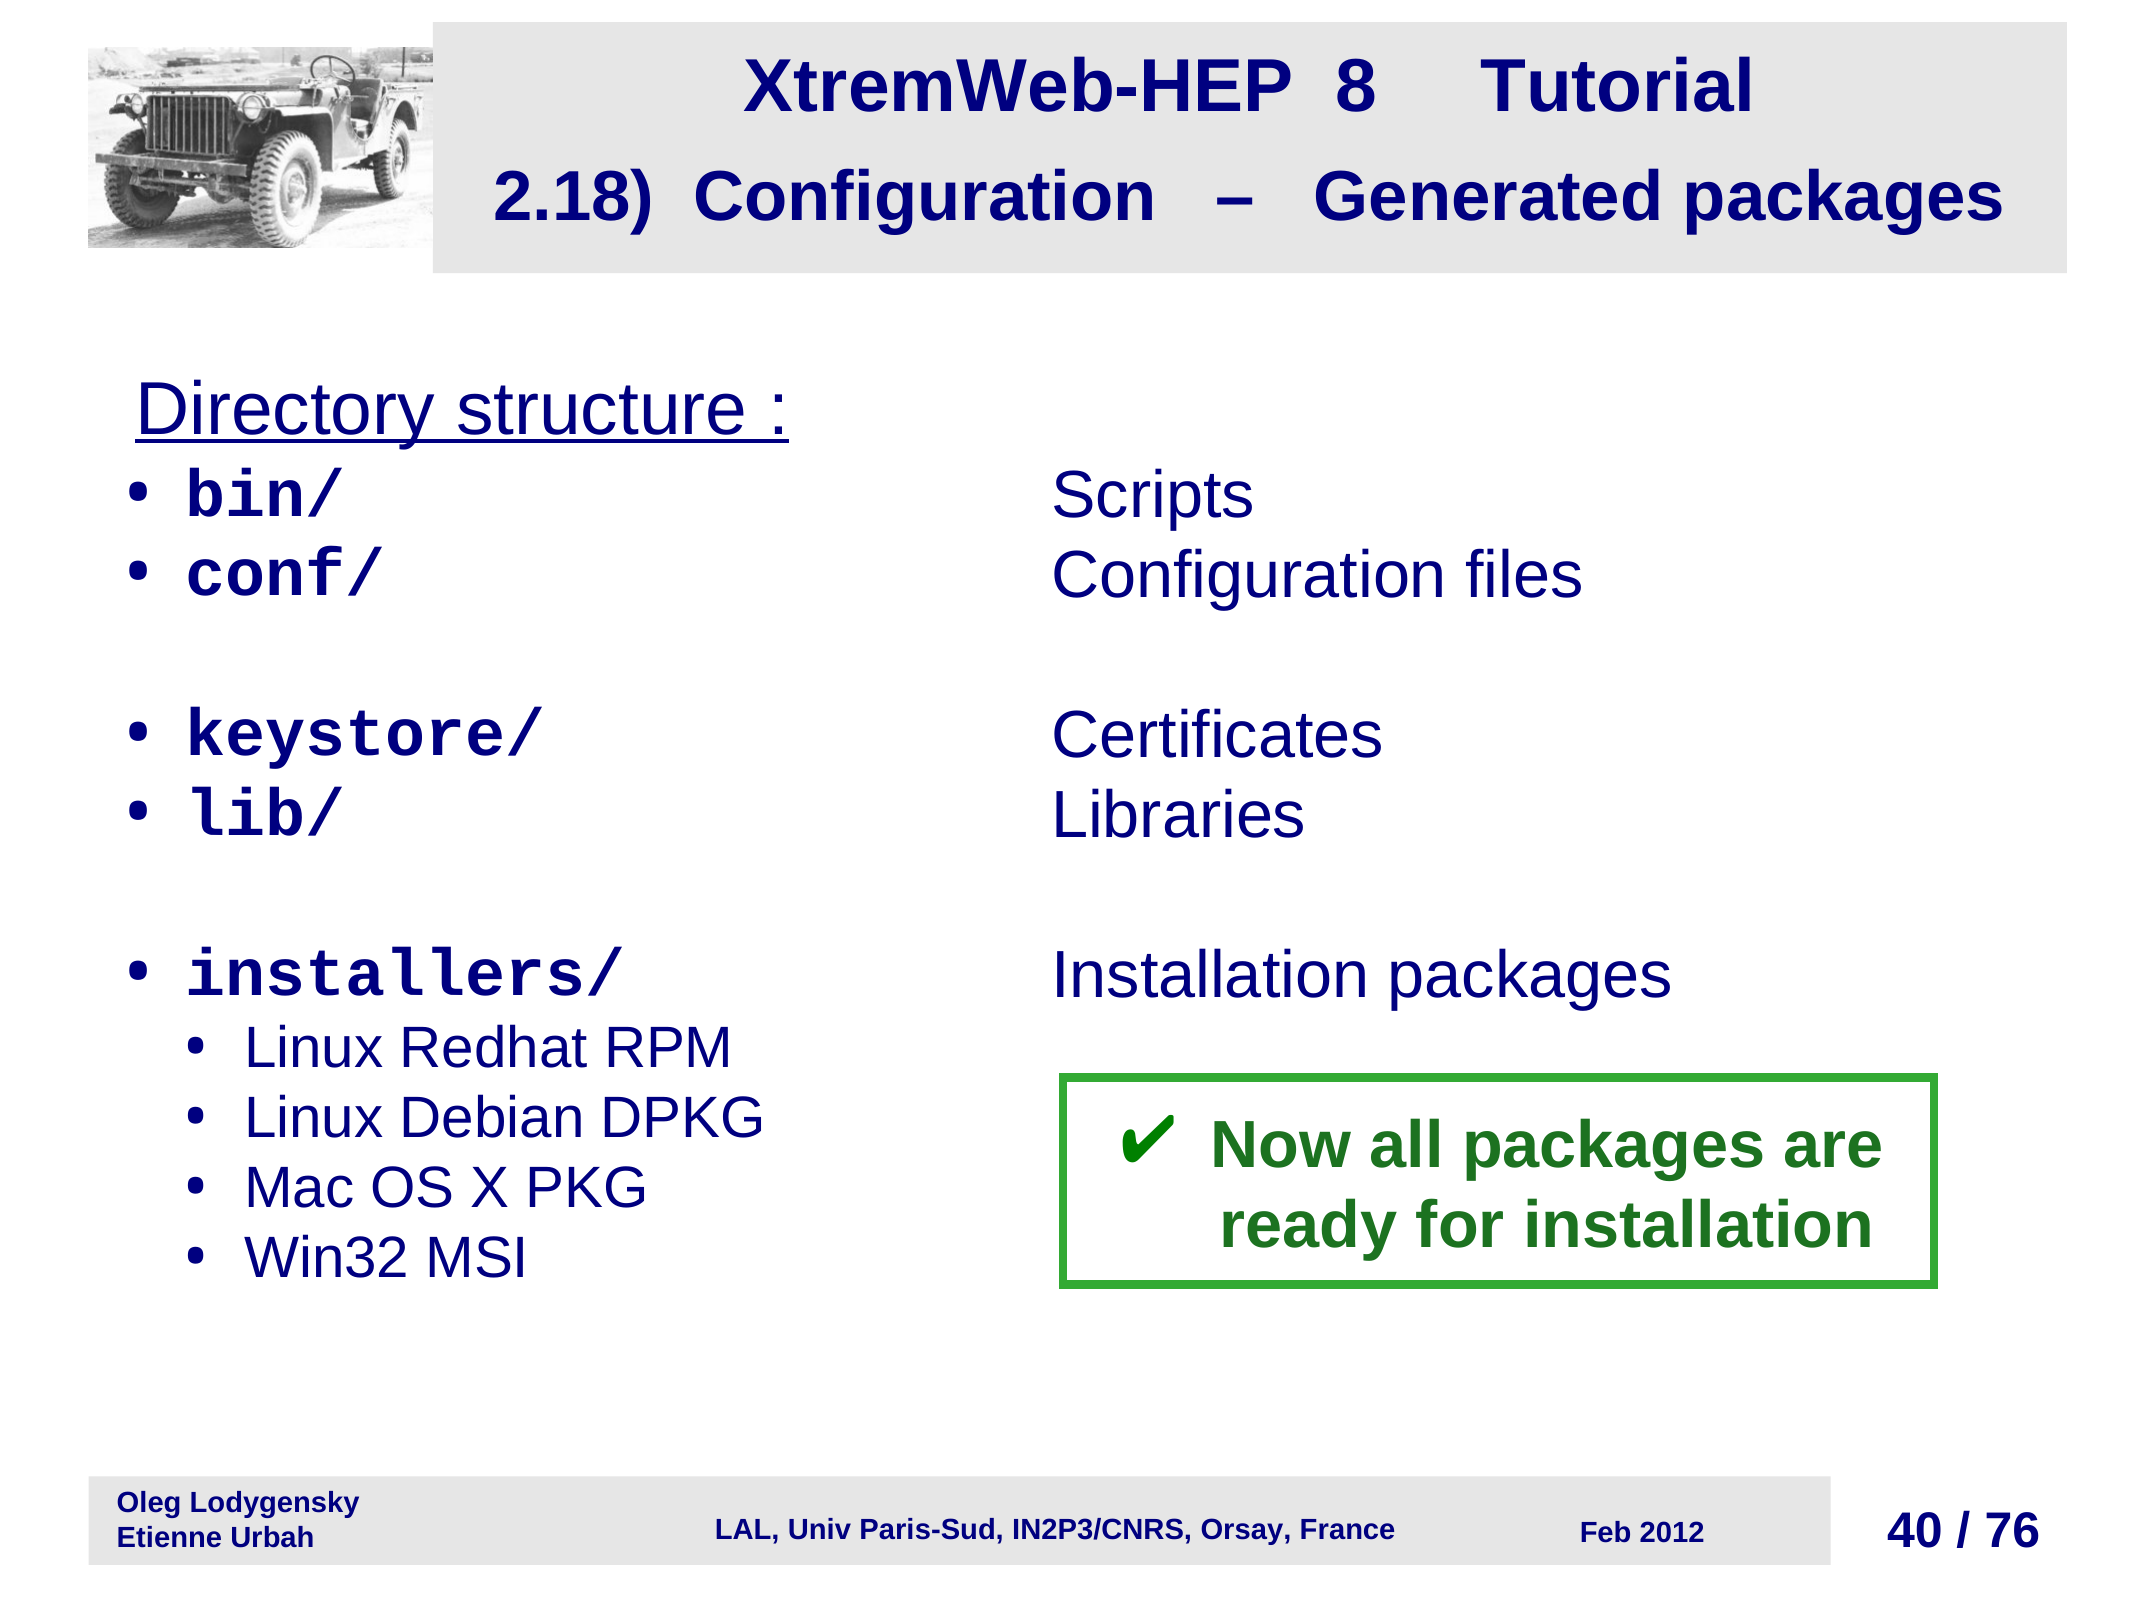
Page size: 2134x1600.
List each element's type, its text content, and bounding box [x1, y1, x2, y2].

title 2.18) Configuration – Generated packages [442, 118, 2067, 266]
picture [88, 47, 433, 248]
text_box Scripts Configuration files Certificates Libraries Installation packages [1041, 360, 2134, 995]
text_box Directory structure : bin/ conf/ keystore/ lib/ installers/ Linux Redhat RPM Linux Debian DPKG Mac OS X PKG Win32 MSI [125, 359, 800, 1289]
text_box Now all packages are ready for installation [1062, 1077, 1935, 1285]
